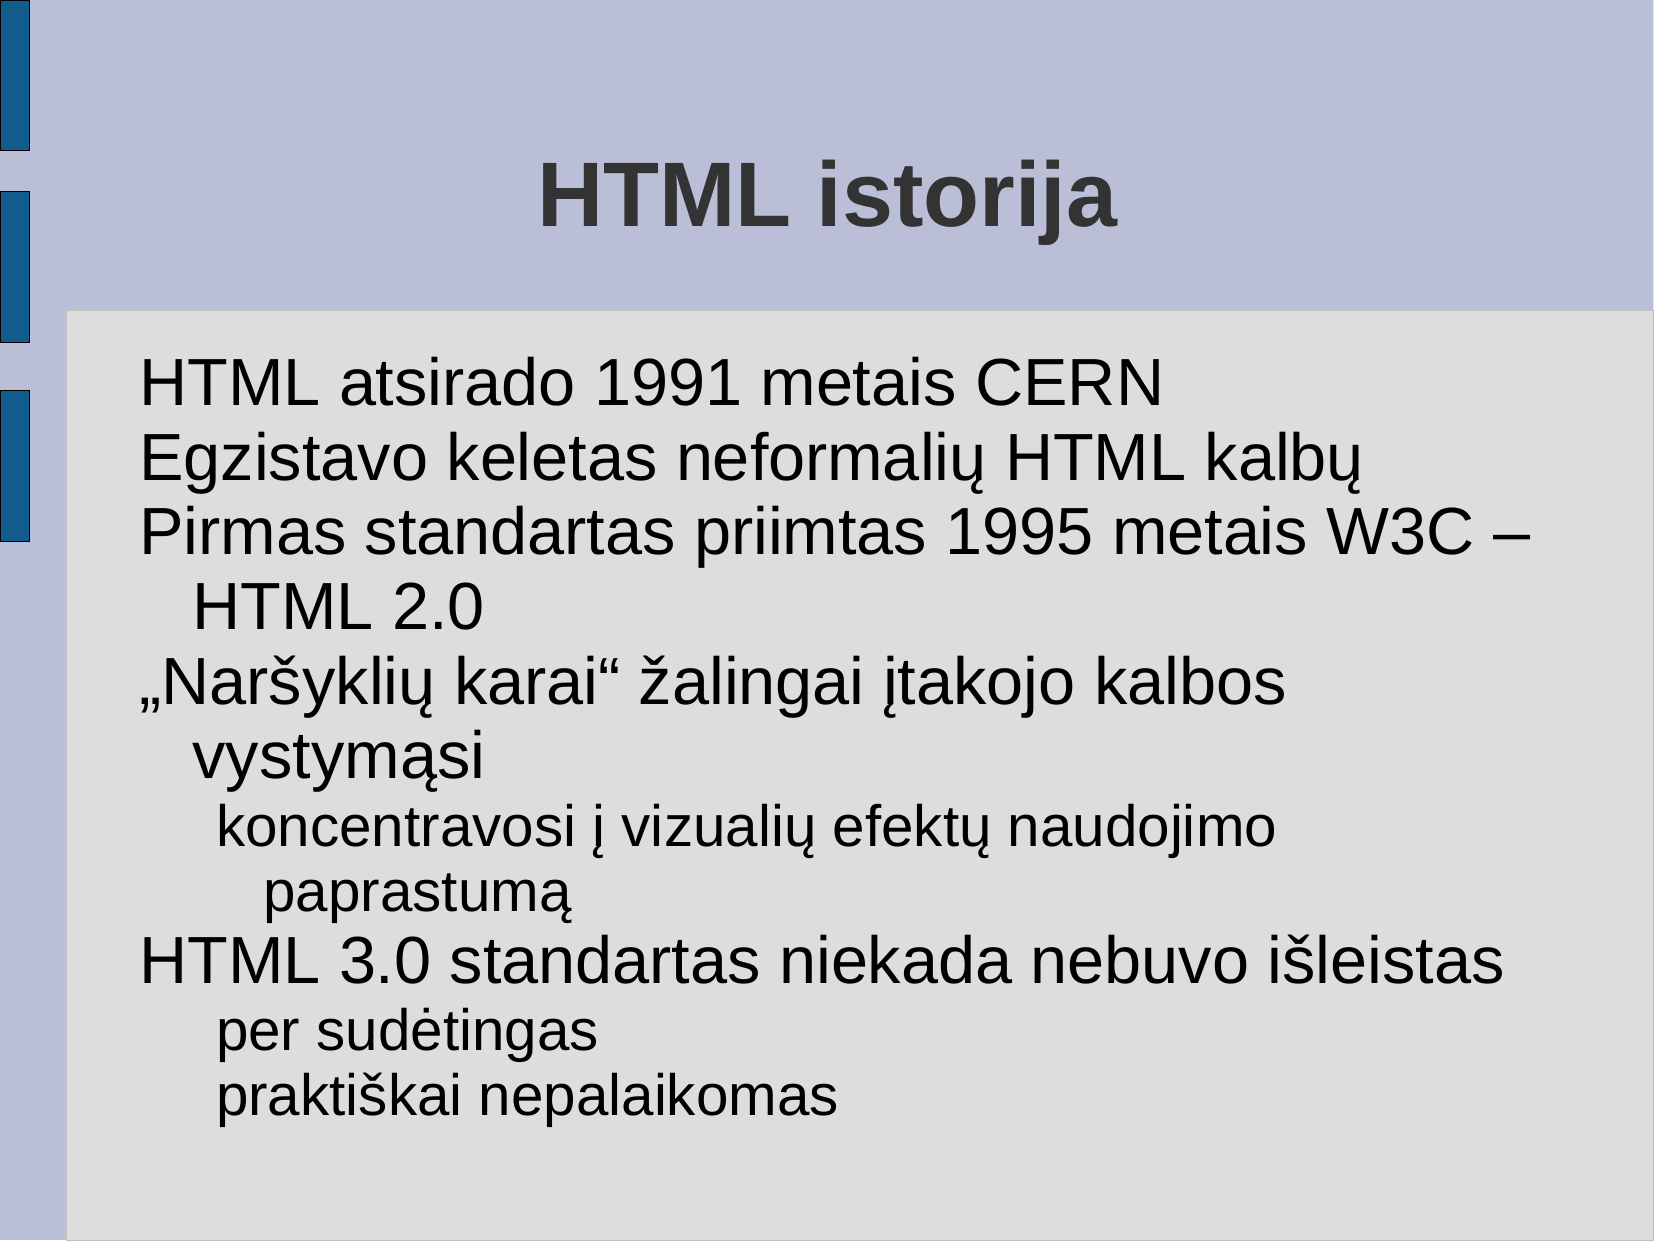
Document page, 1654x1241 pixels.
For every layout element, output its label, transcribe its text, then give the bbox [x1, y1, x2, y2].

title HTML istorija [121, 91, 1534, 299]
list HTML atsirado 1991 metais CERN Egzistavo keletas neformalių HTML kalbų Pirmas standartas priimtas 1995 metais W3C – HTML 2.0 „Naršyklių karai“ žalingai įtakojo kalbos vystymąsi koncentravosi į vizualių efektų naudojimo paprastumą HTML 3.0 standartas niekada nebuvo išleistas per sudėtingas praktiškai nepalaikomas [121, 344, 1534, 1204]
